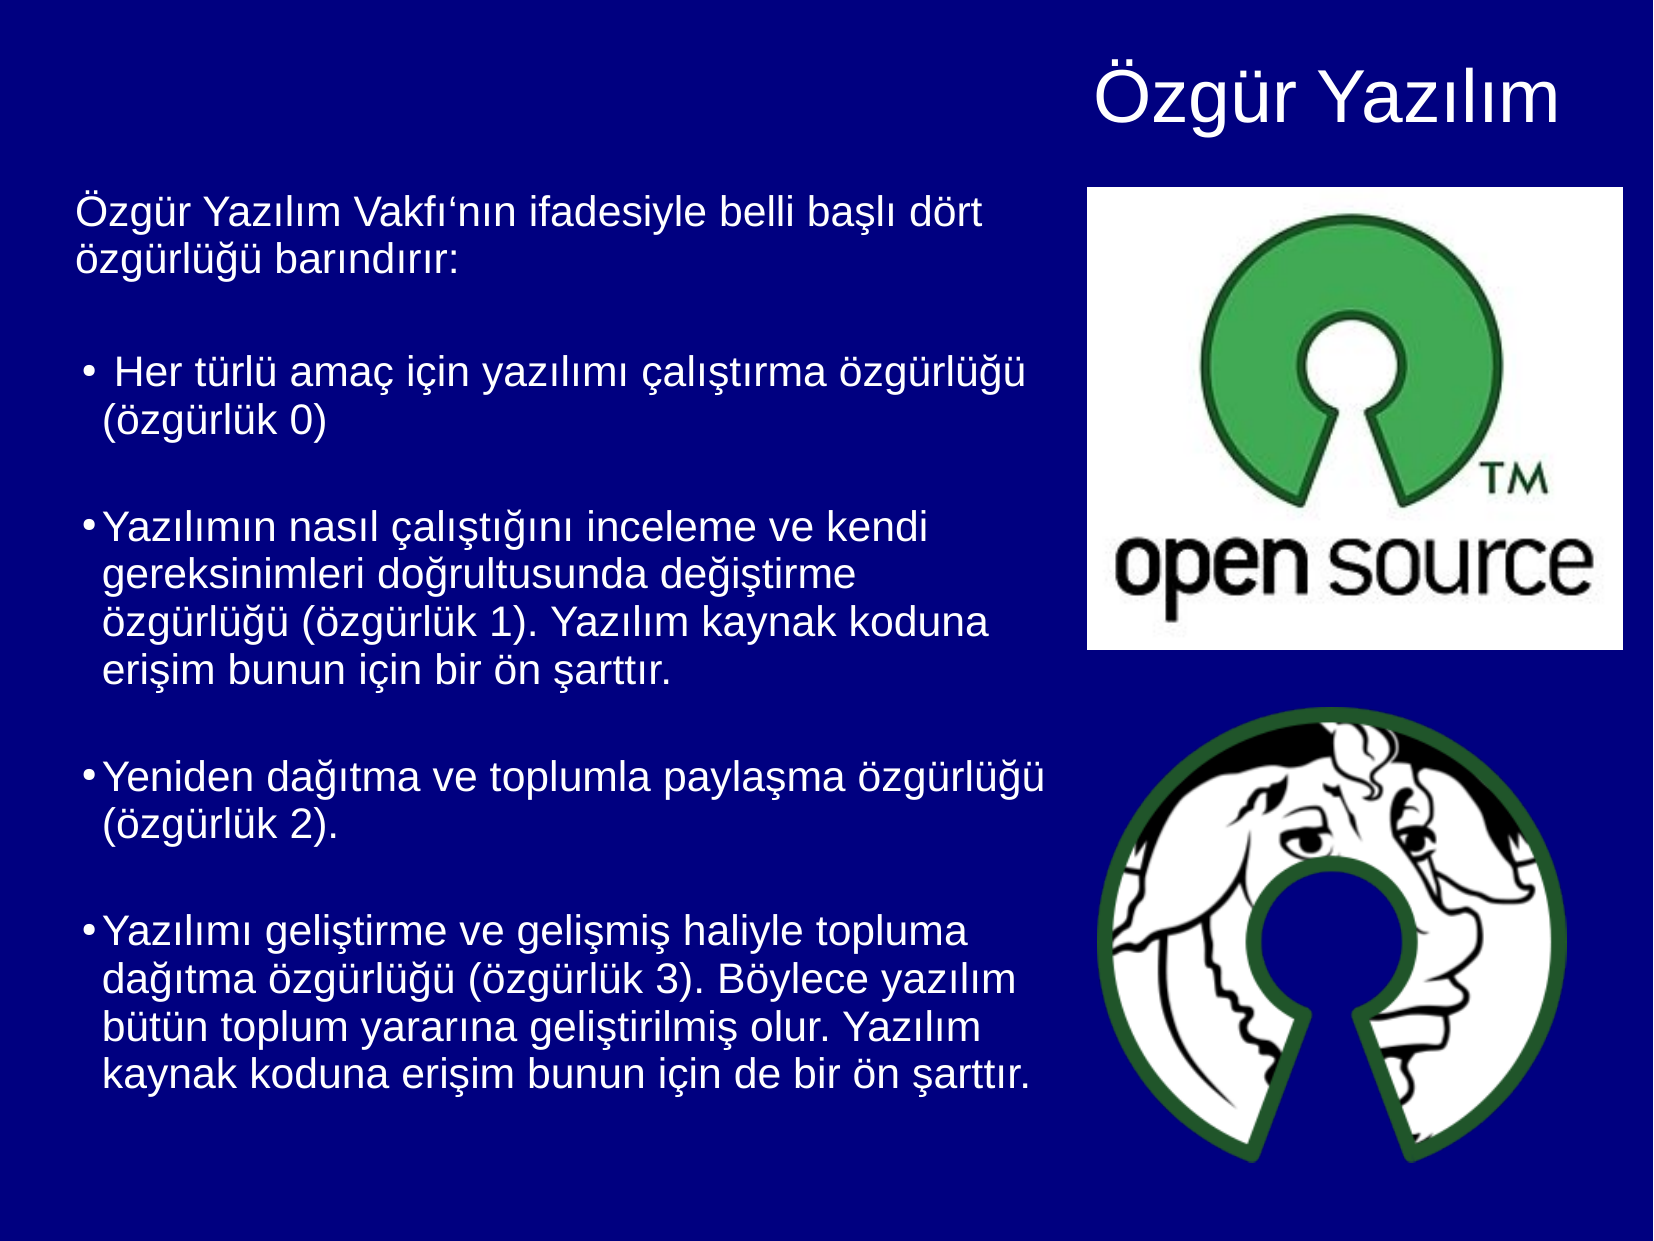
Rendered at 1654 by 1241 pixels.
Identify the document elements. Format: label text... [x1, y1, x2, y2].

list Özgür Yazılım Vakfı‘nın ifadesiyle belli başlı dört özgürlüğü barındırır: Her türlü amaç için yazılımı çalıştırma özgürlüğü (özgürlük 0) Yazılımın nasıl çalıştığını inceleme ve kendi gereksinimleri doğrultusunda değiştirme özgürlüğü (özgürlük 1). Yazılım kaynak koduna erişim bunun için bir ön şarttır. Yeniden dağıtma ve toplumla paylaşma özgürlüğü (özgürlük 2). Yazılımı geliştirme ve gelişmiş haliyle topluma dağıtma özgürlüğü (özgürlük 3). Böylece yazılım bütün toplum yararına geliştirilmiş olur. Yazılım kaynak koduna erişim bunun için de bir ön şarttır. [75, 187, 1051, 1163]
picture [1097, 707, 1567, 1163]
title Özgür Yazılım [1012, 5, 1643, 188]
picture [1087, 187, 1623, 650]
